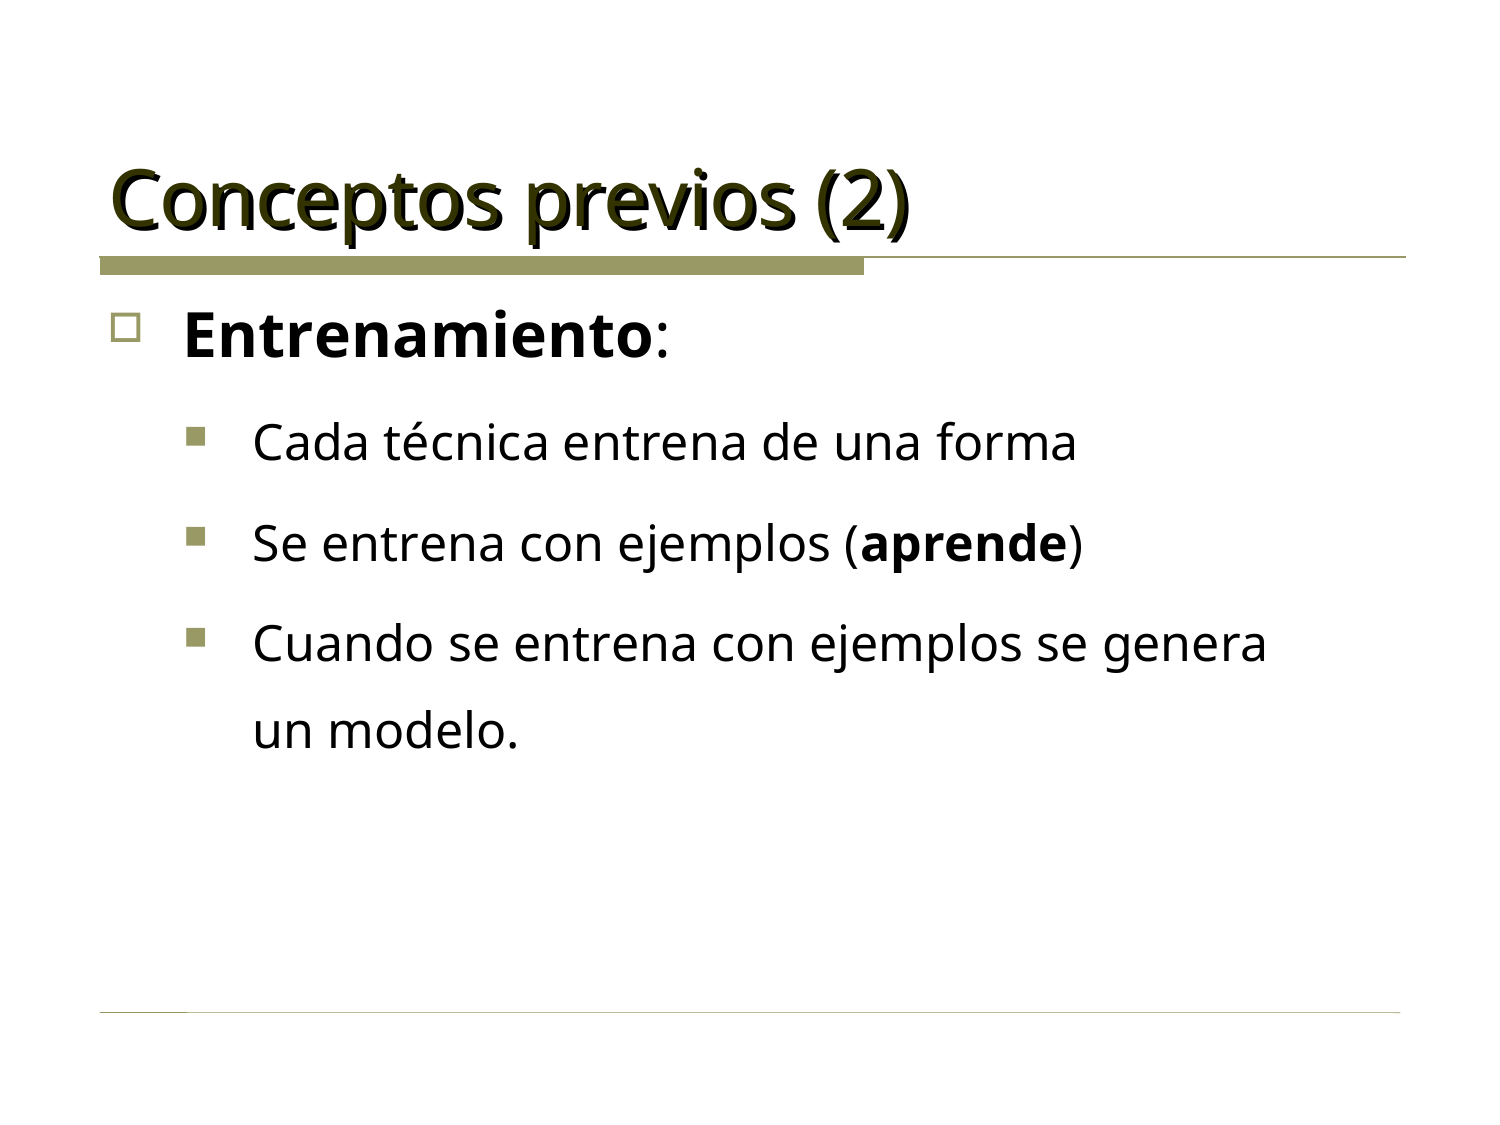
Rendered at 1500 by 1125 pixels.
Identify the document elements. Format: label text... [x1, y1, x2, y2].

title Conceptos previos (2) [94, 50, 1407, 250]
list Entrenamiento: Cada técnica entrena de una forma Se entrena con ejemplos (aprende) Cuando se entrena con ejemplos se genera un modelo. [92, 287, 1353, 1013]
